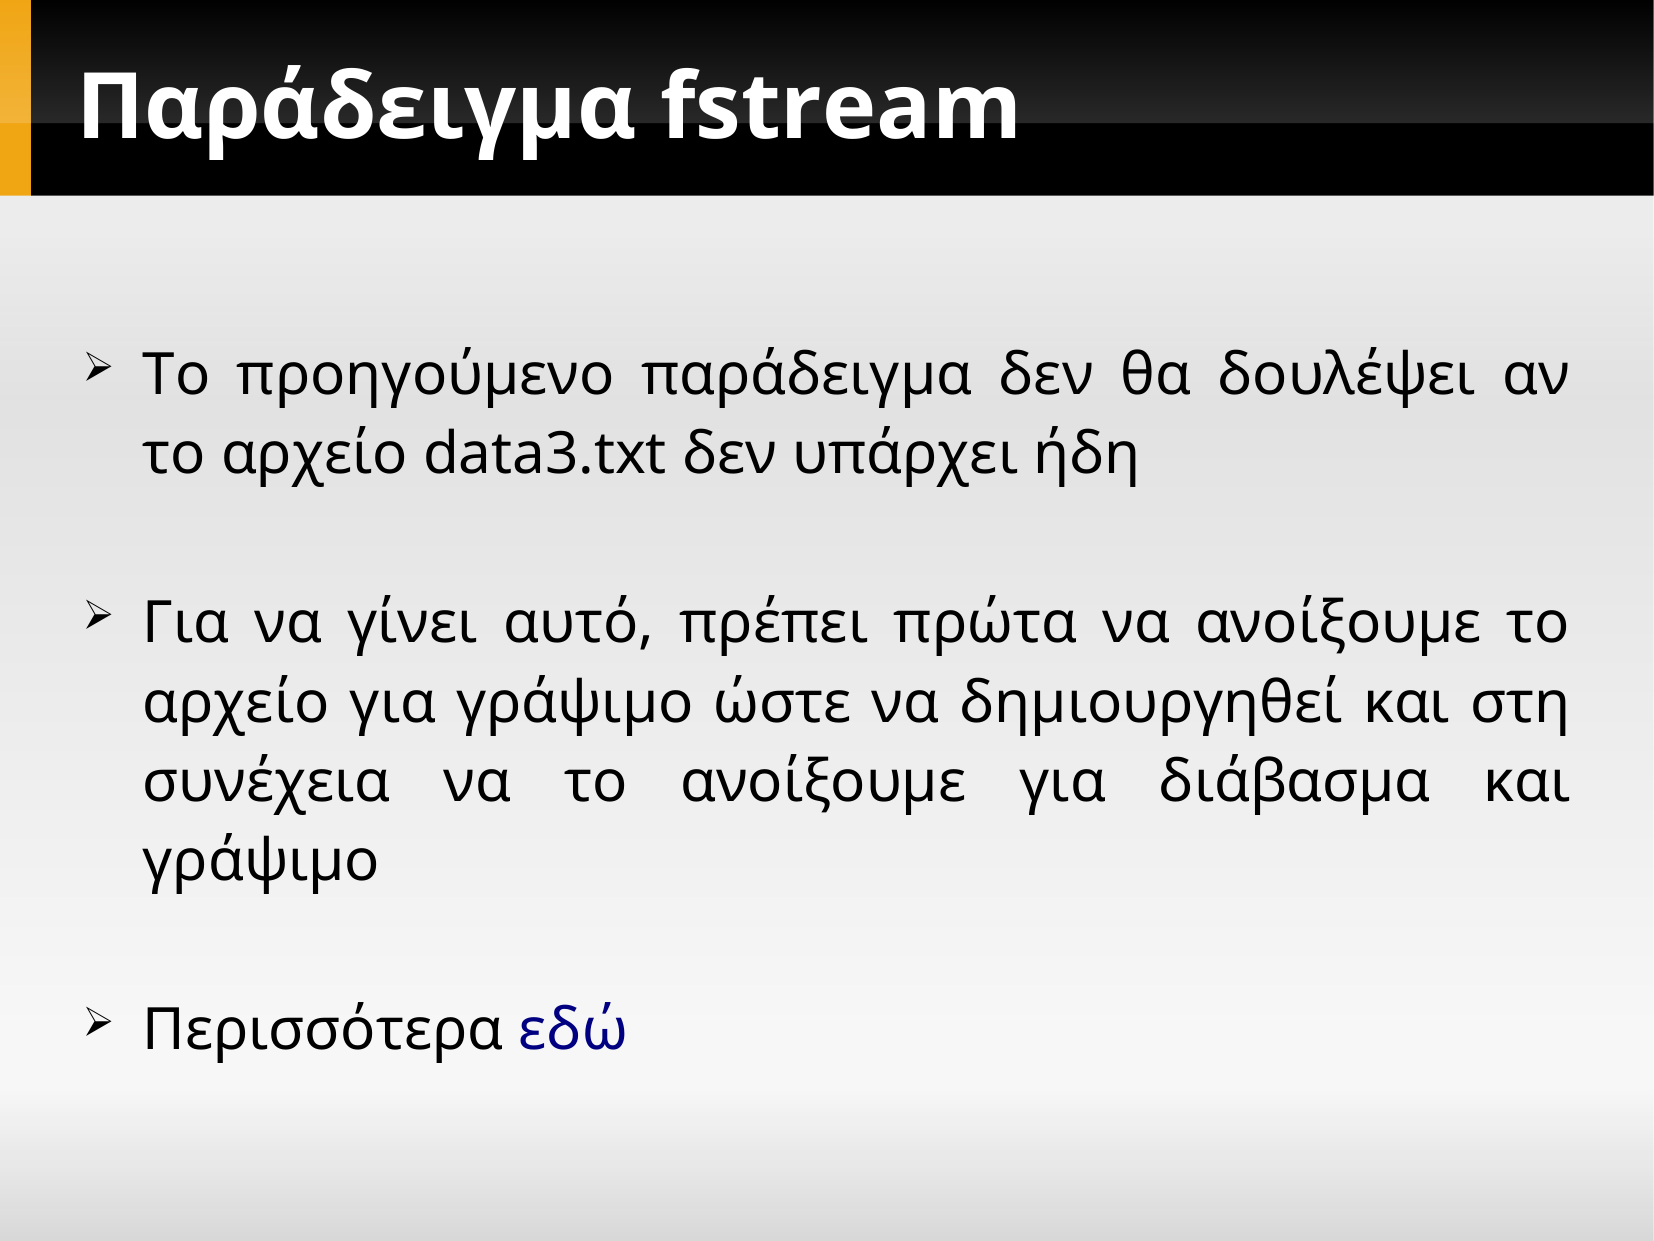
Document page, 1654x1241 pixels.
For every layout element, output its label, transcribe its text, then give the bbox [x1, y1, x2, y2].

picture [0, 0, 1654, 1241]
subtitle Το προηγούμενο παράδειγμα δεν θα δουλέψει αν το αρχείο data3.txt δεν υπάρχει ήδη Για να γίνει αυτό, πρέπει πρώτα να ανοίξουμε το αρχείο για γράψιμο ώστε να δημιουργηθεί και στη συνέχεια να το ανοίξουμε για διάβασμα και γράψιμο Περισσότερα εδώ [82, 297, 1571, 1102]
title Παράδειγμα fstream [76, 0, 1613, 208]
